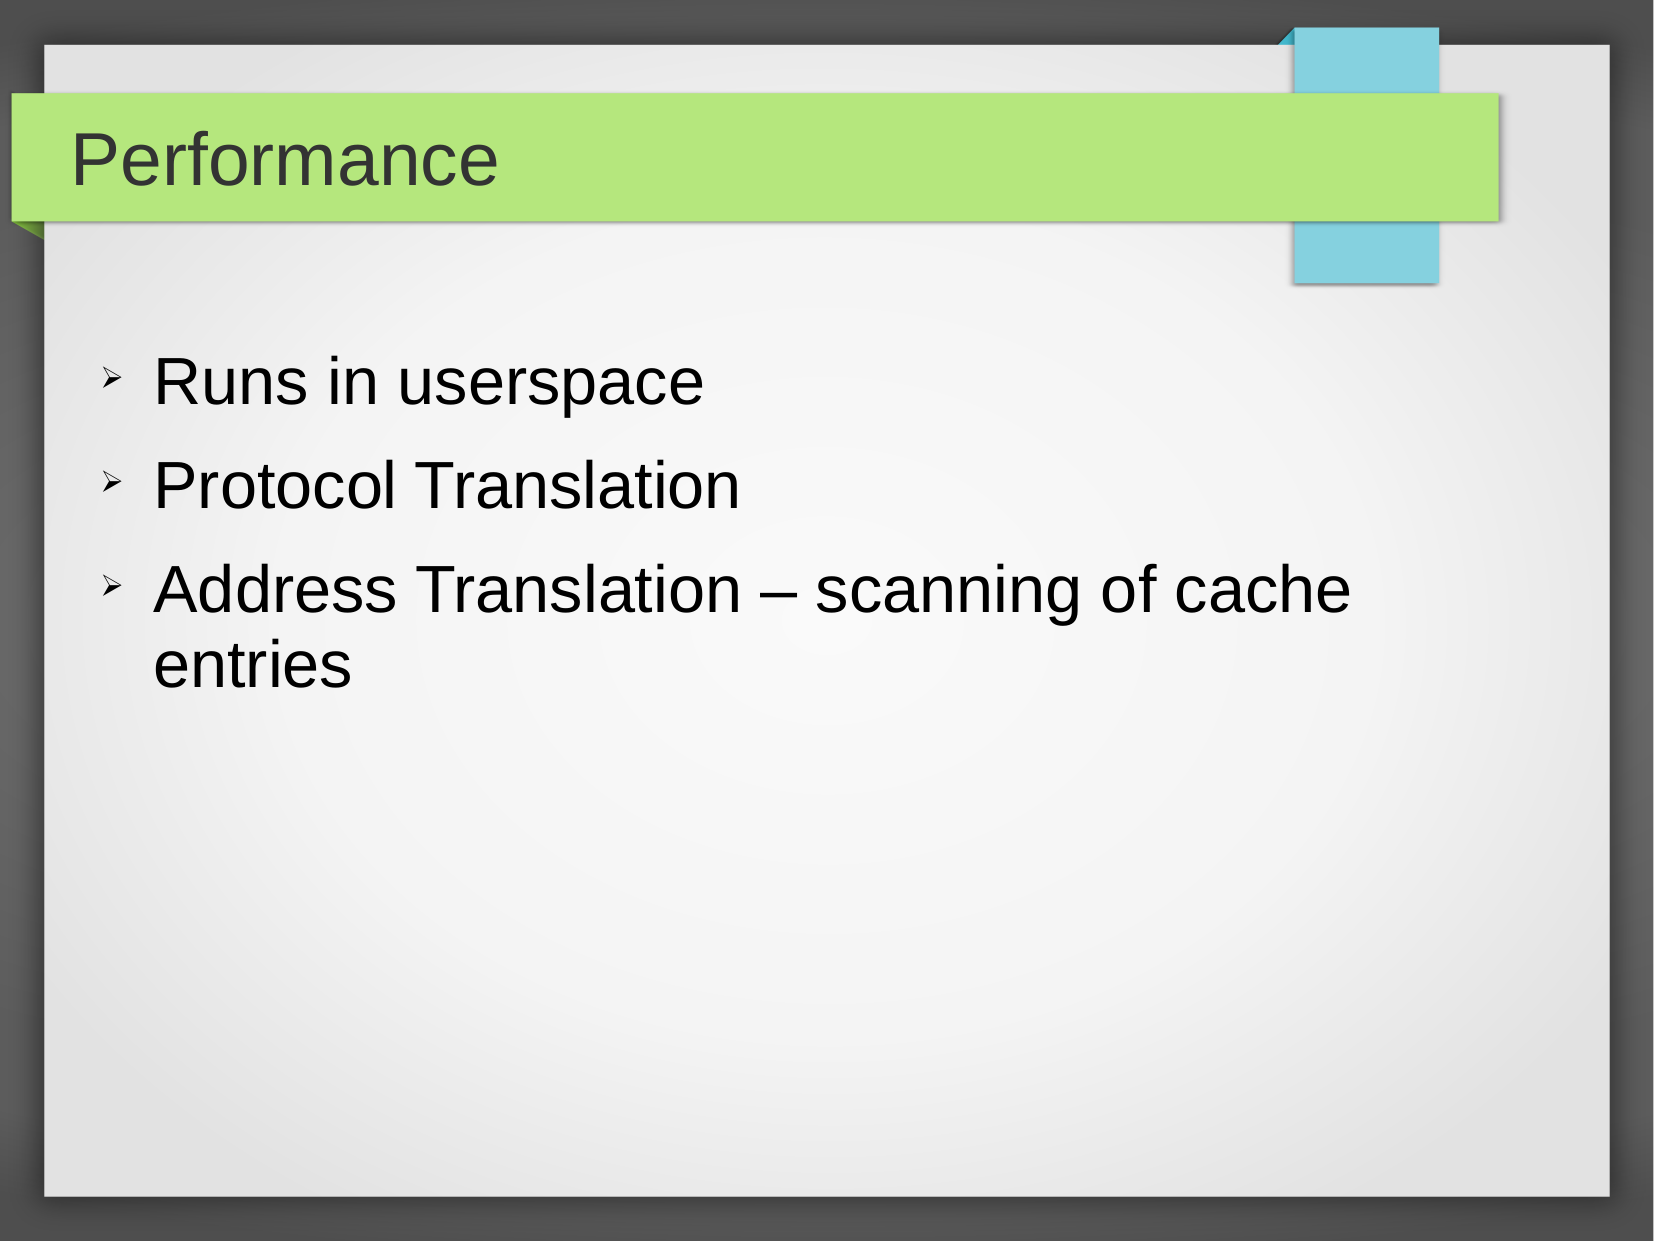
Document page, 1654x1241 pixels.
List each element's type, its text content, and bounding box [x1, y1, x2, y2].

list Runs in userspace Protocol Translation Address Translation – scanning of cache entries [82, 343, 1538, 1063]
picture [0, 0, 1654, 1241]
title Performance [70, 106, 1229, 213]
